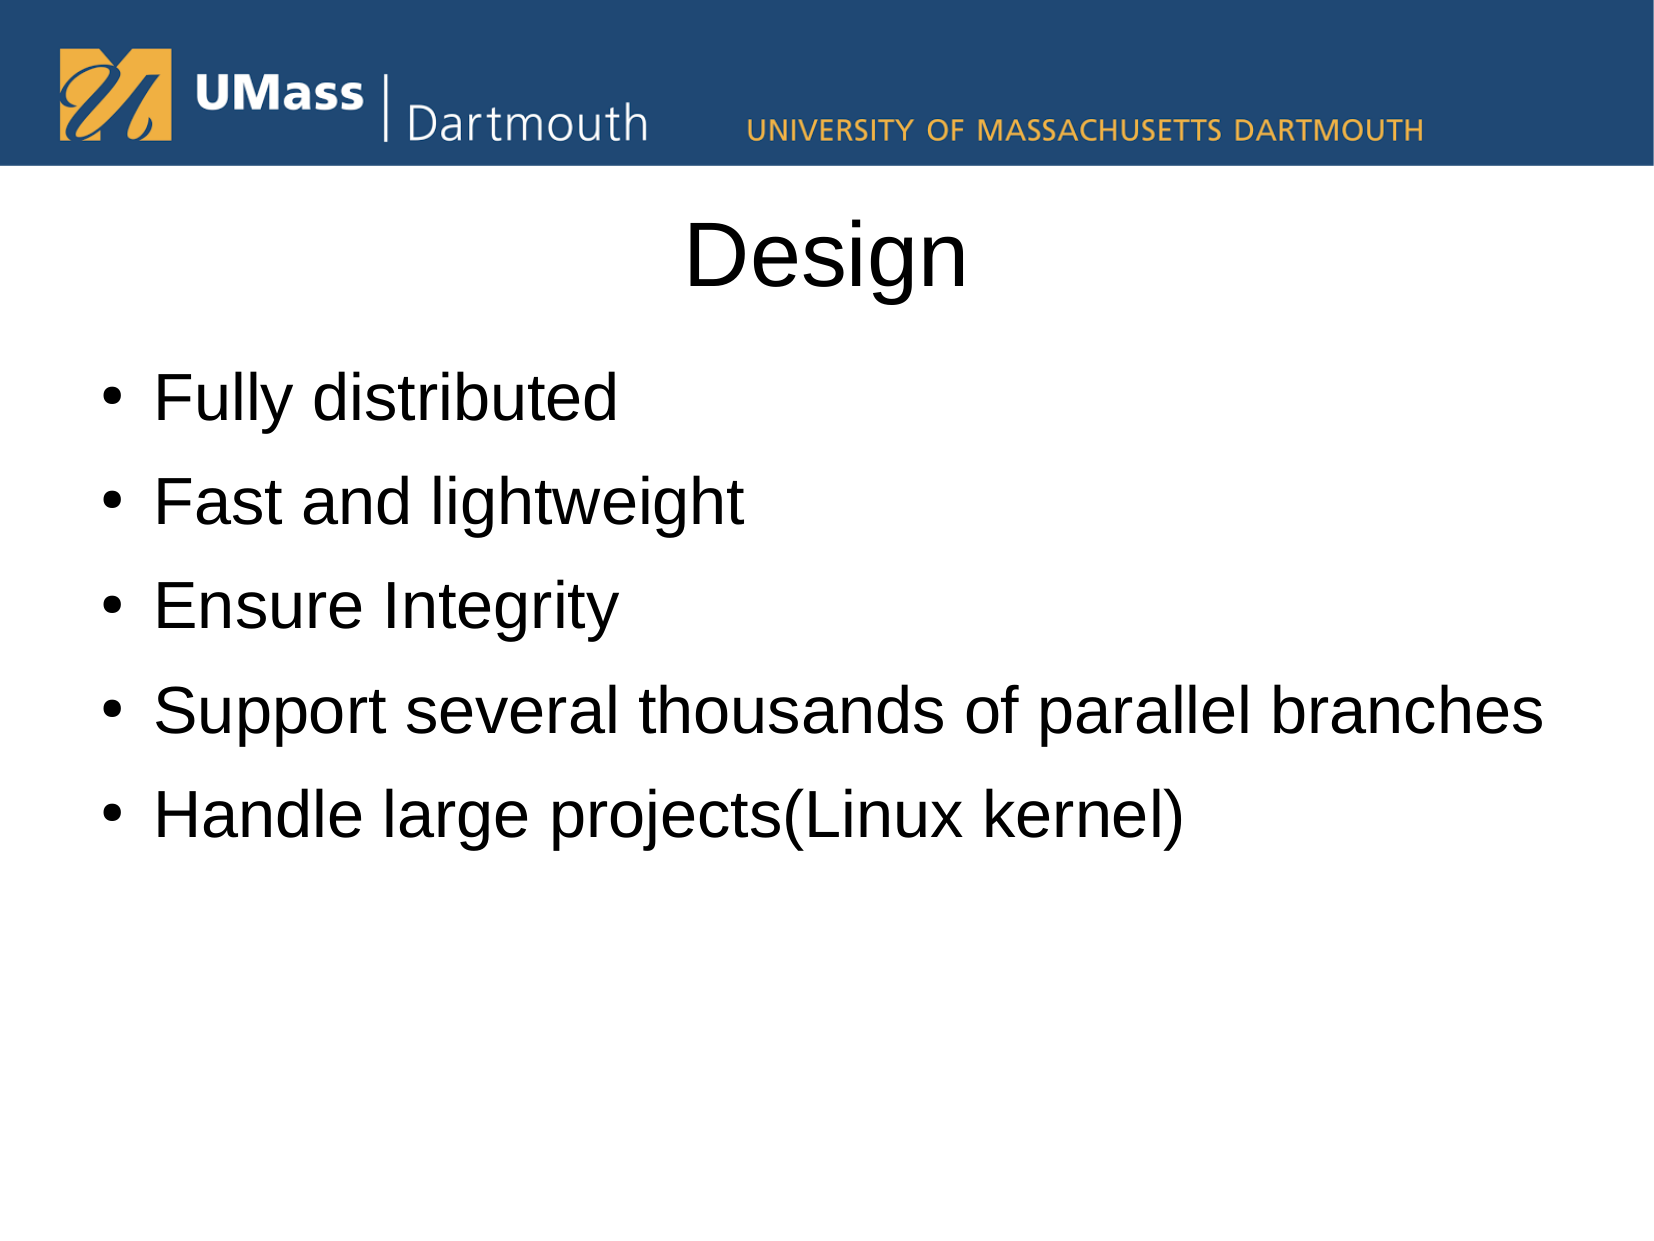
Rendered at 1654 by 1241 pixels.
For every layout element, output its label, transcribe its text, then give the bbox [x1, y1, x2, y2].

title Design [82, 180, 1571, 331]
list Fully distributed Fast and lightweight Ensure Integrity Support several thousands of parallel branches Handle large projects(Linux kernel) [82, 360, 1571, 1010]
picture [0, 0, 1654, 166]
